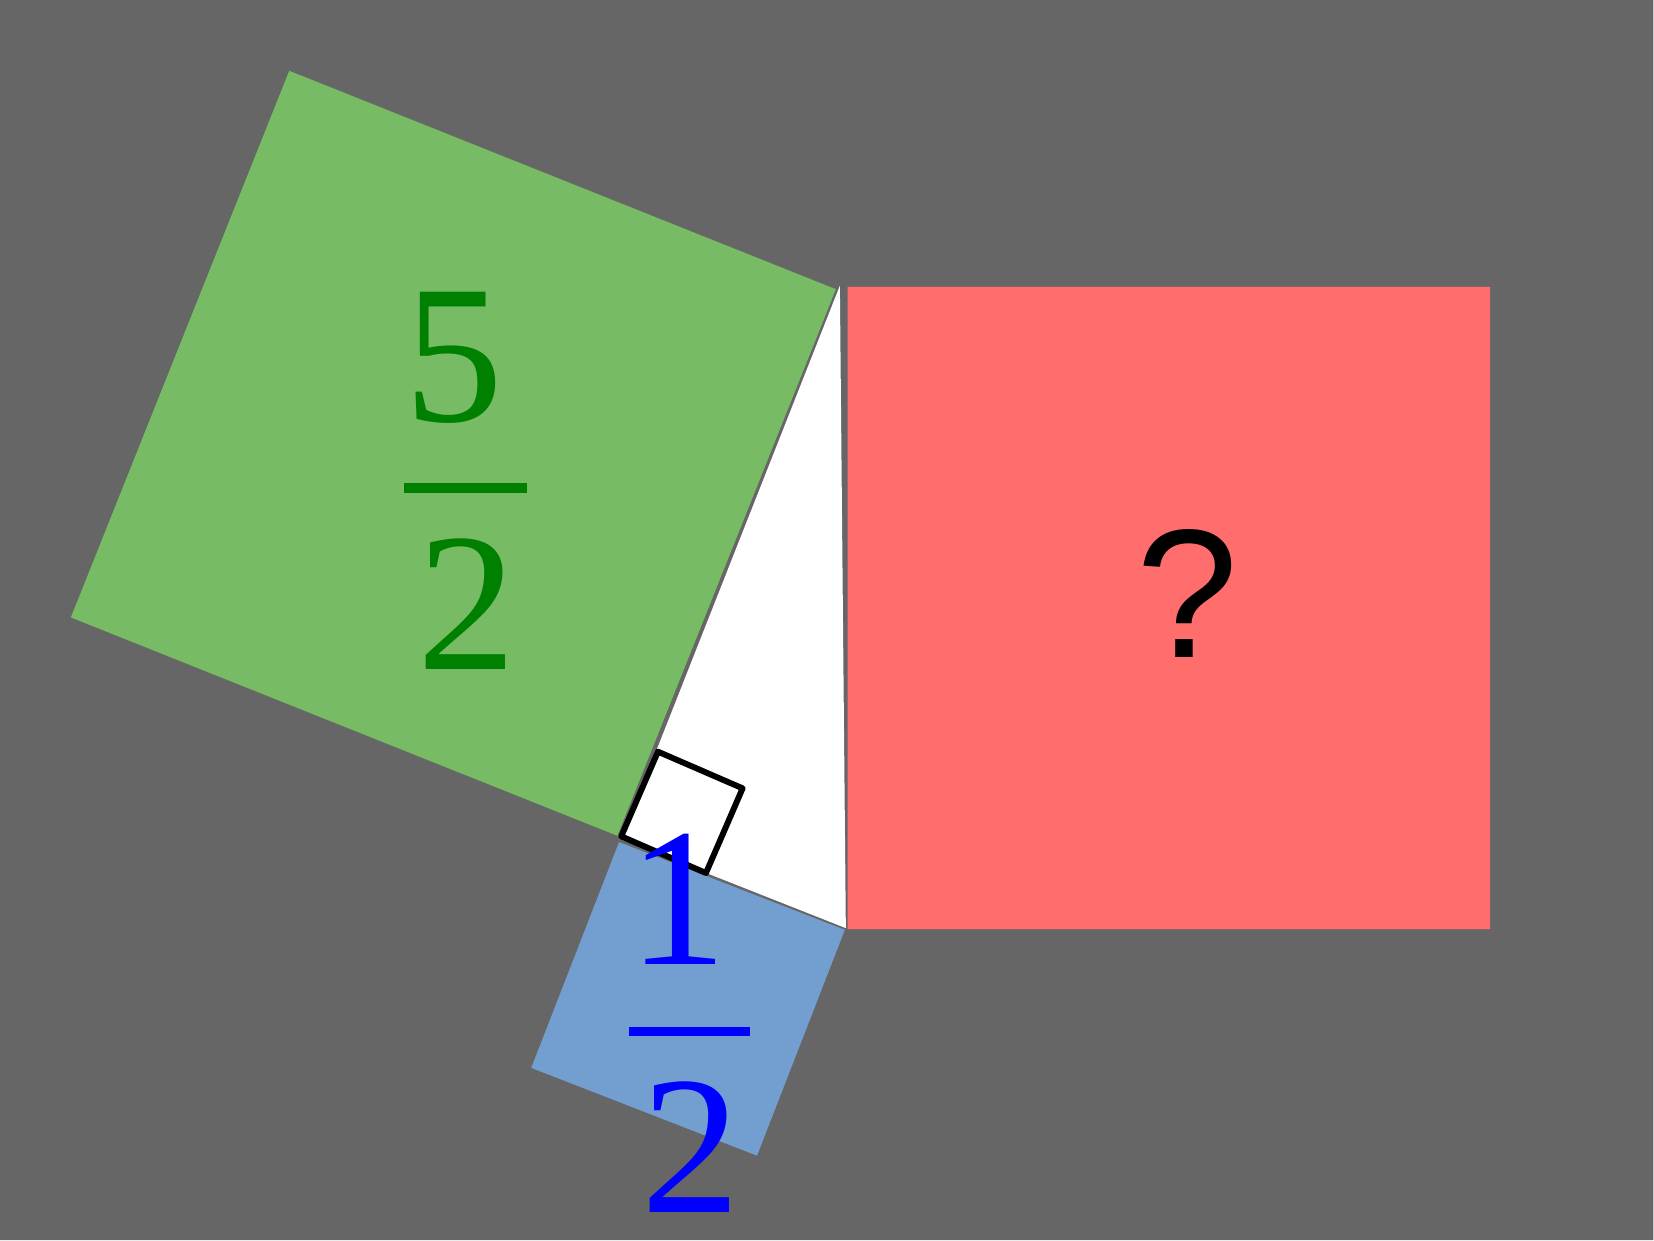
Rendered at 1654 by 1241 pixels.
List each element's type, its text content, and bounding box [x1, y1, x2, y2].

text_box [0, 0, 1654, 1241]
chart [342, 248, 579, 718]
chart [566, 791, 802, 1241]
text_box [645, 757, 738, 791]
text_box ? [1122, 484, 1385, 790]
